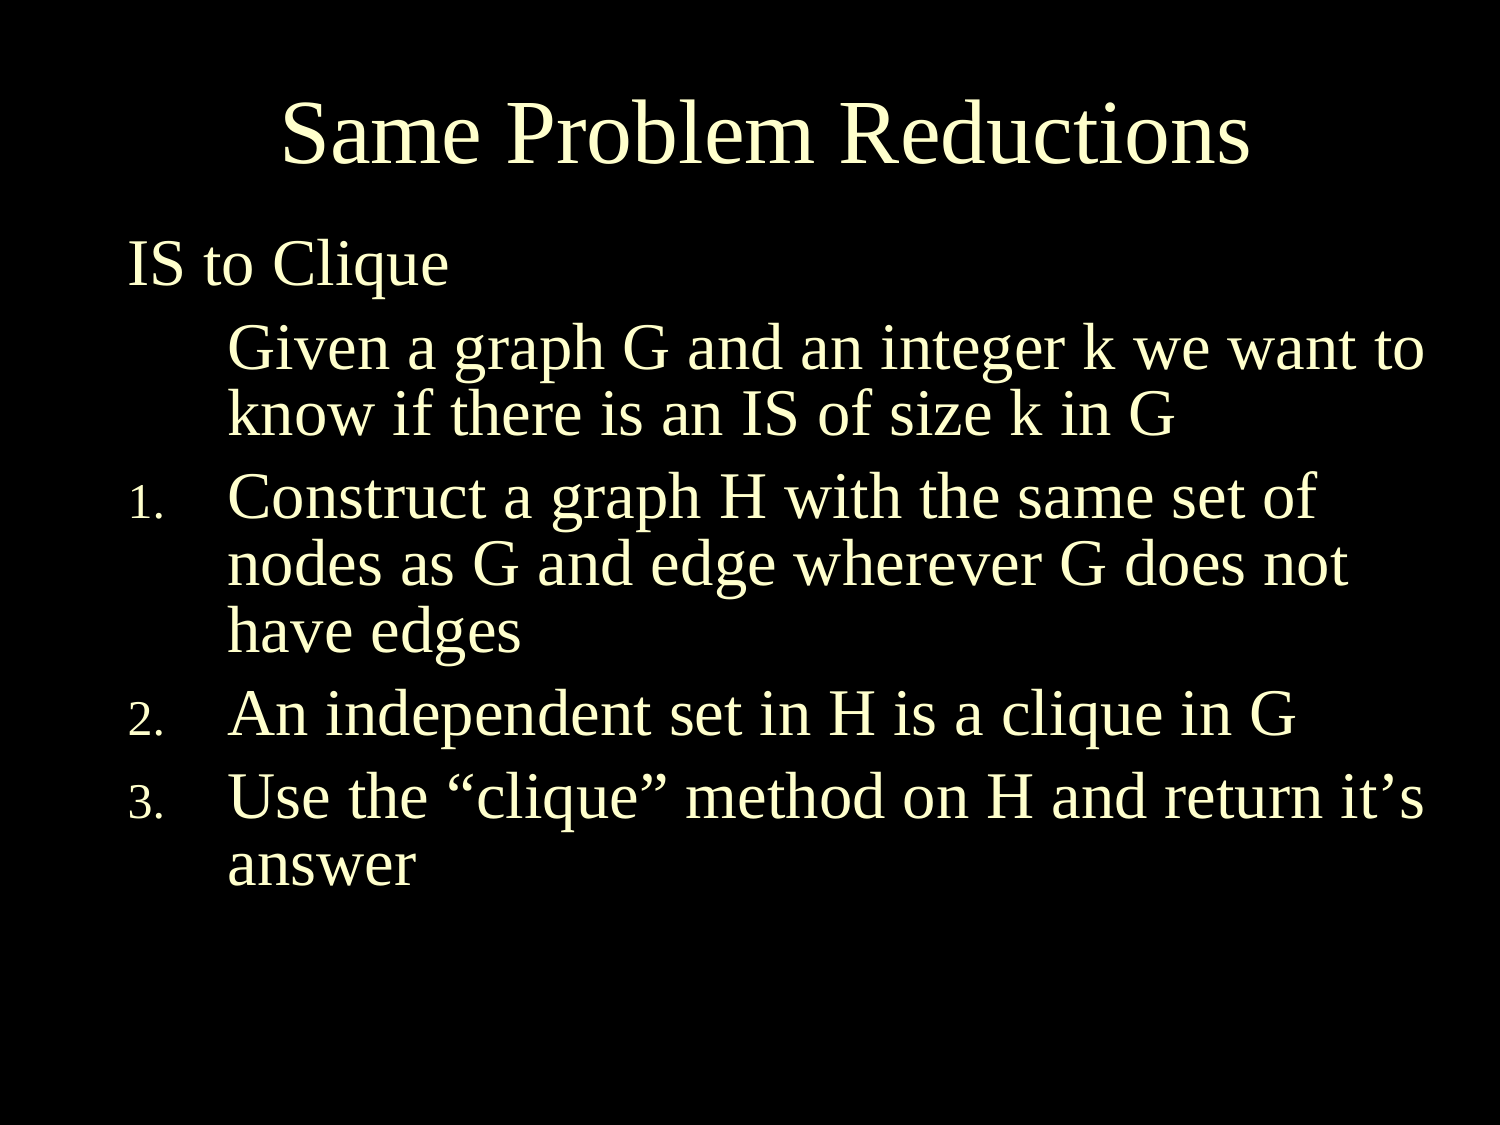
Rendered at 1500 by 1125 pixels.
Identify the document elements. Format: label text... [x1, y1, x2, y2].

list IS to Clique Given a graph G and an integer k we want to know if there is an IS of size k in G Construct a graph H with the same set of nodes as G and edge wherever G does not have edges An independent set in H is a clique in G Use the “clique” method on H and return it’s answer [112, 224, 1482, 1026]
title Same Problem Reductions [37, 37, 1496, 228]
